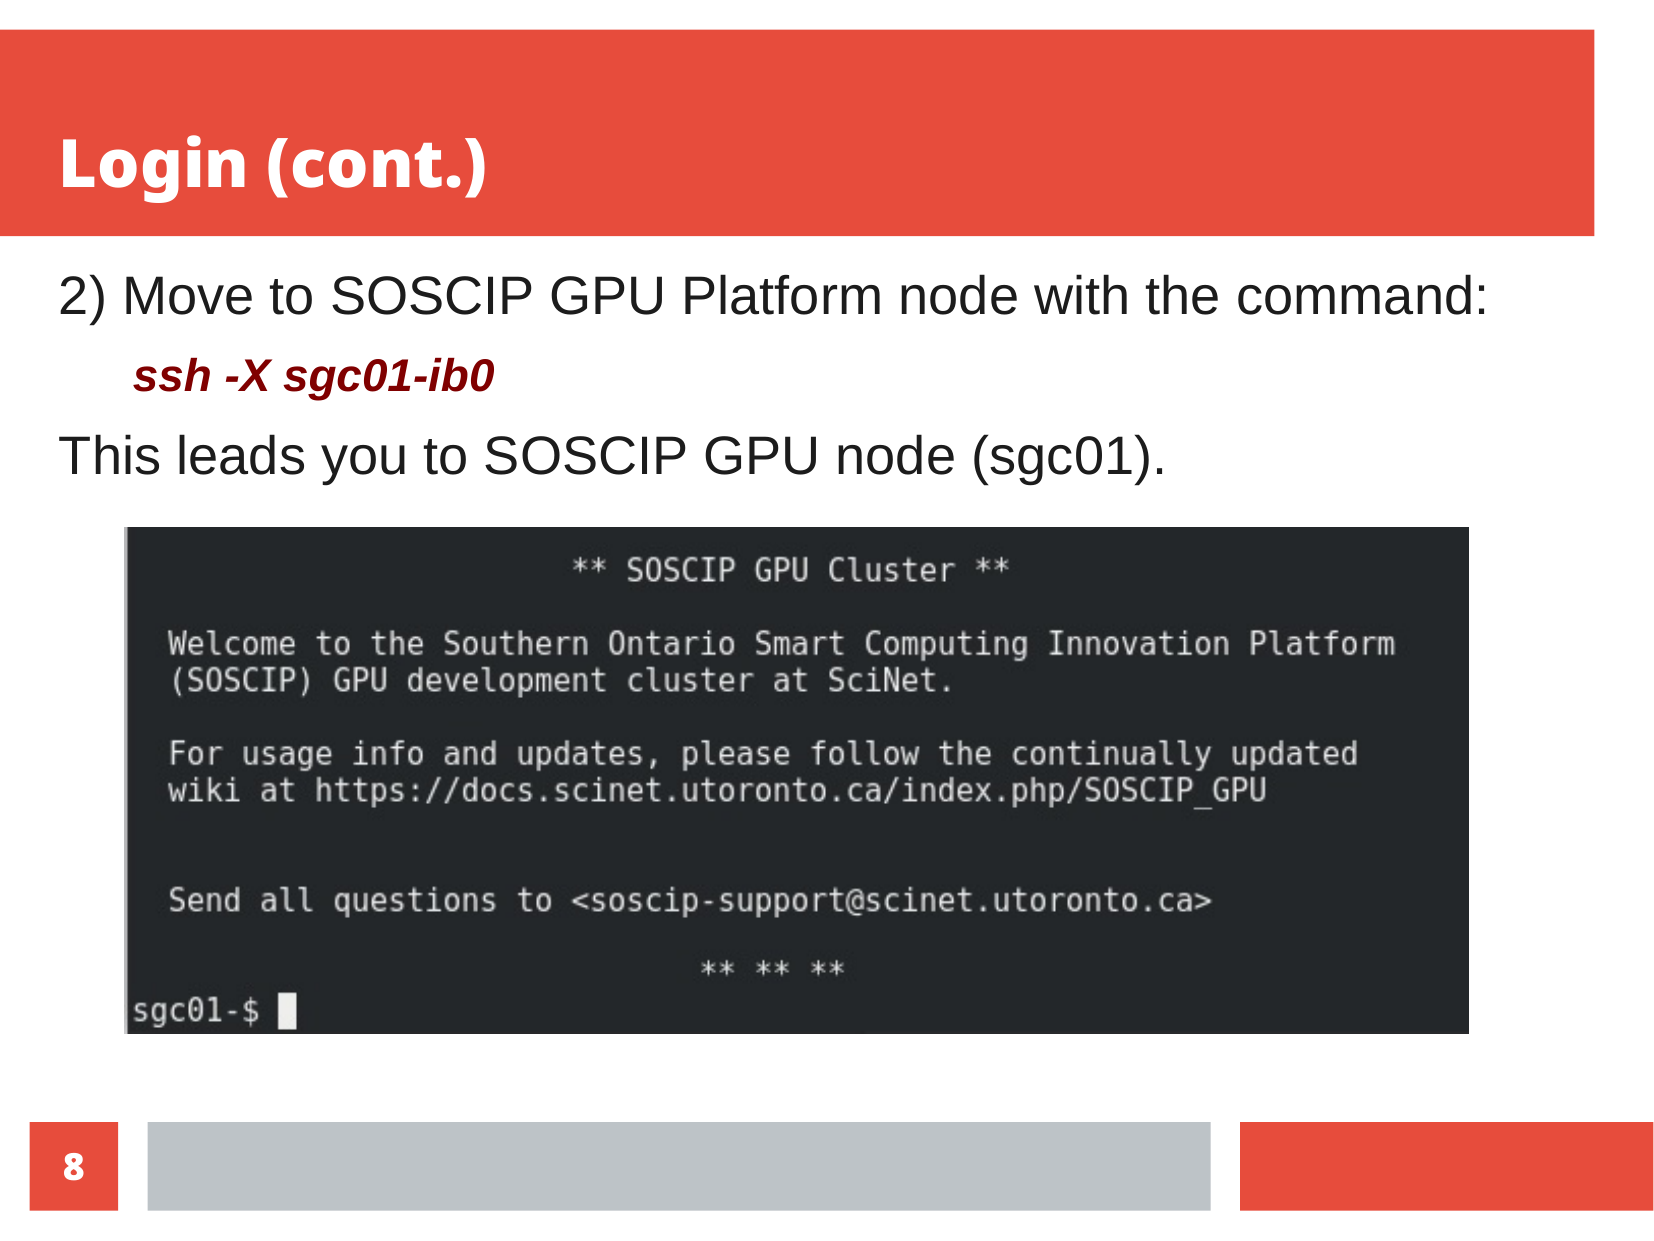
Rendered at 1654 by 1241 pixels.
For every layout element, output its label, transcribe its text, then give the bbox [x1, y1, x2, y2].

title Login (cont.) [59, 59, 1595, 207]
picture [124, 527, 1469, 1034]
list 2) Move to SOSCIP GPU Platform node with the command: ssh -X sgc01-ib0 This leads you to SOSCIP GPU node (sgc01). [59, 265, 1565, 1034]
